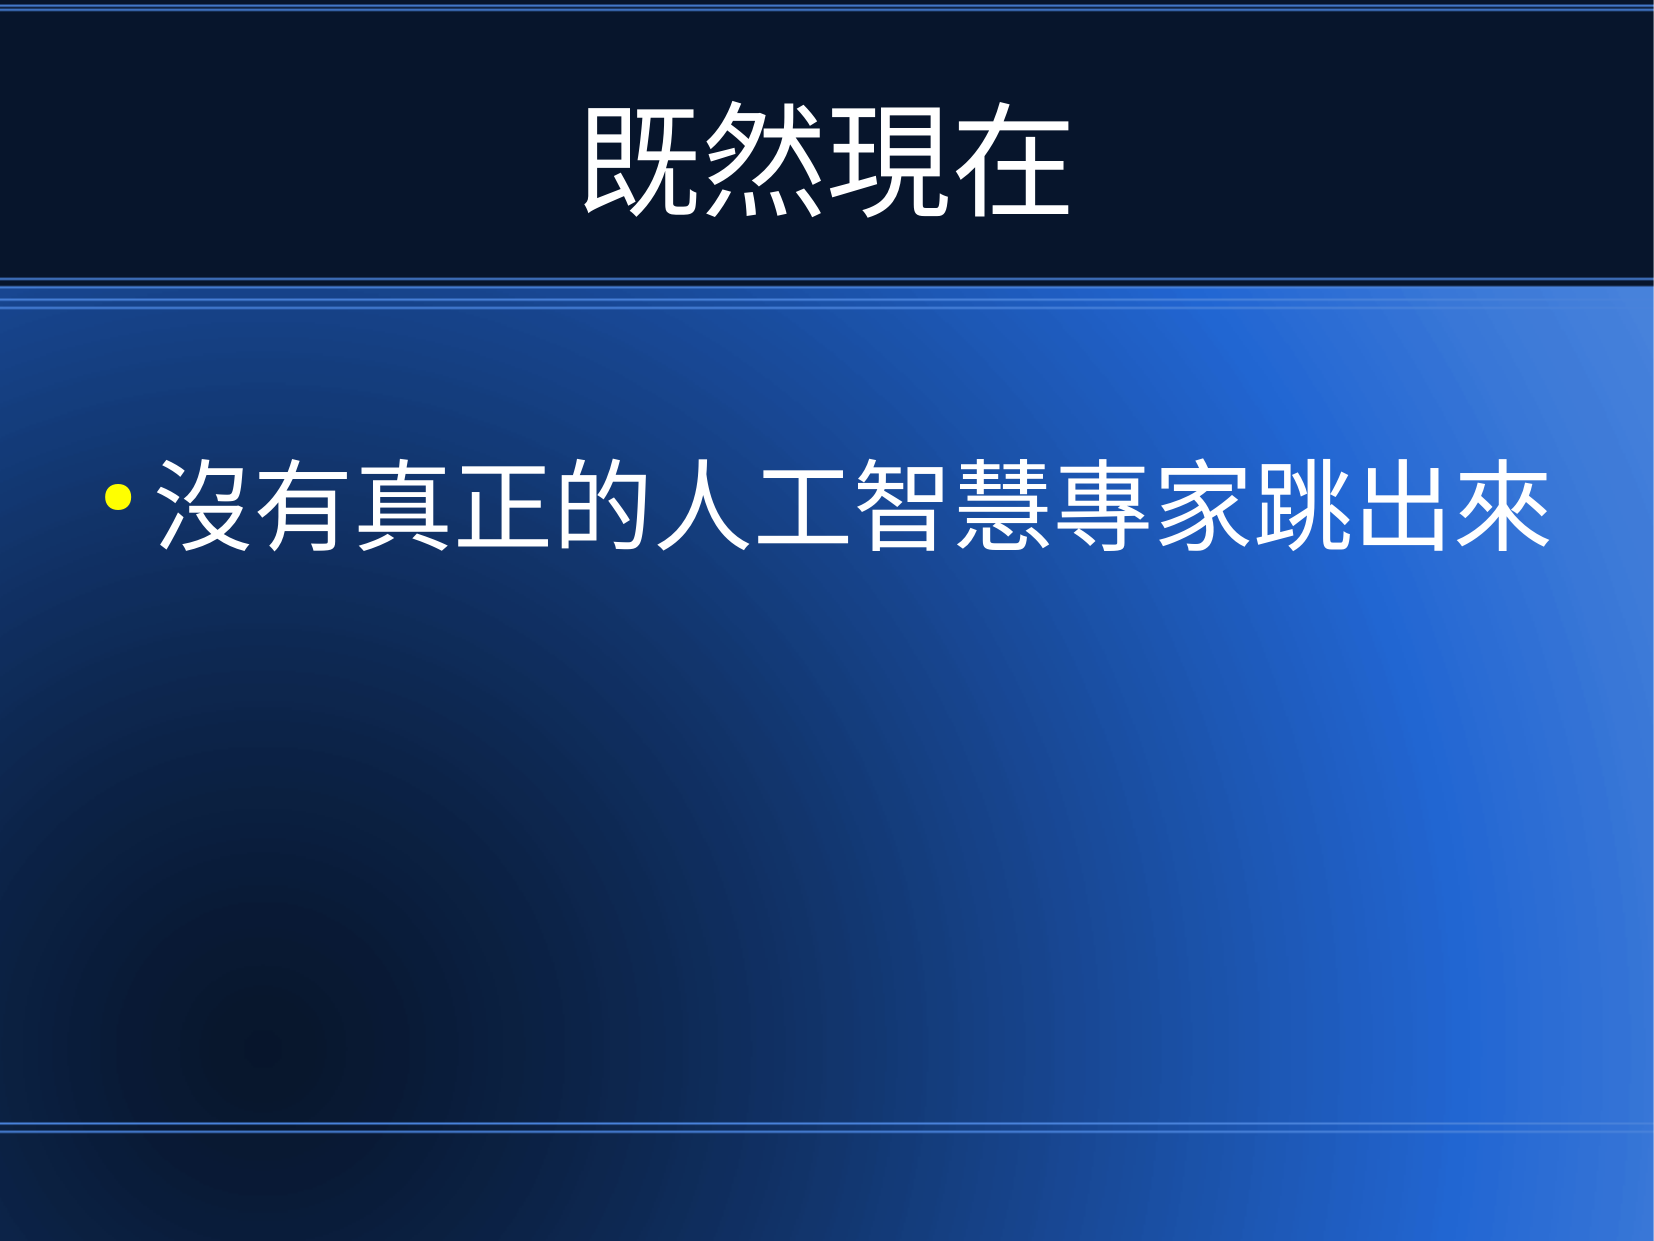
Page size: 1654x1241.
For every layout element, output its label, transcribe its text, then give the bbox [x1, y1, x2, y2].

picture [0, 0, 1654, 1241]
list 沒有真正的人工智慧專家跳出來 [82, 355, 1571, 1241]
title 既然現在 [82, 49, 1571, 257]
